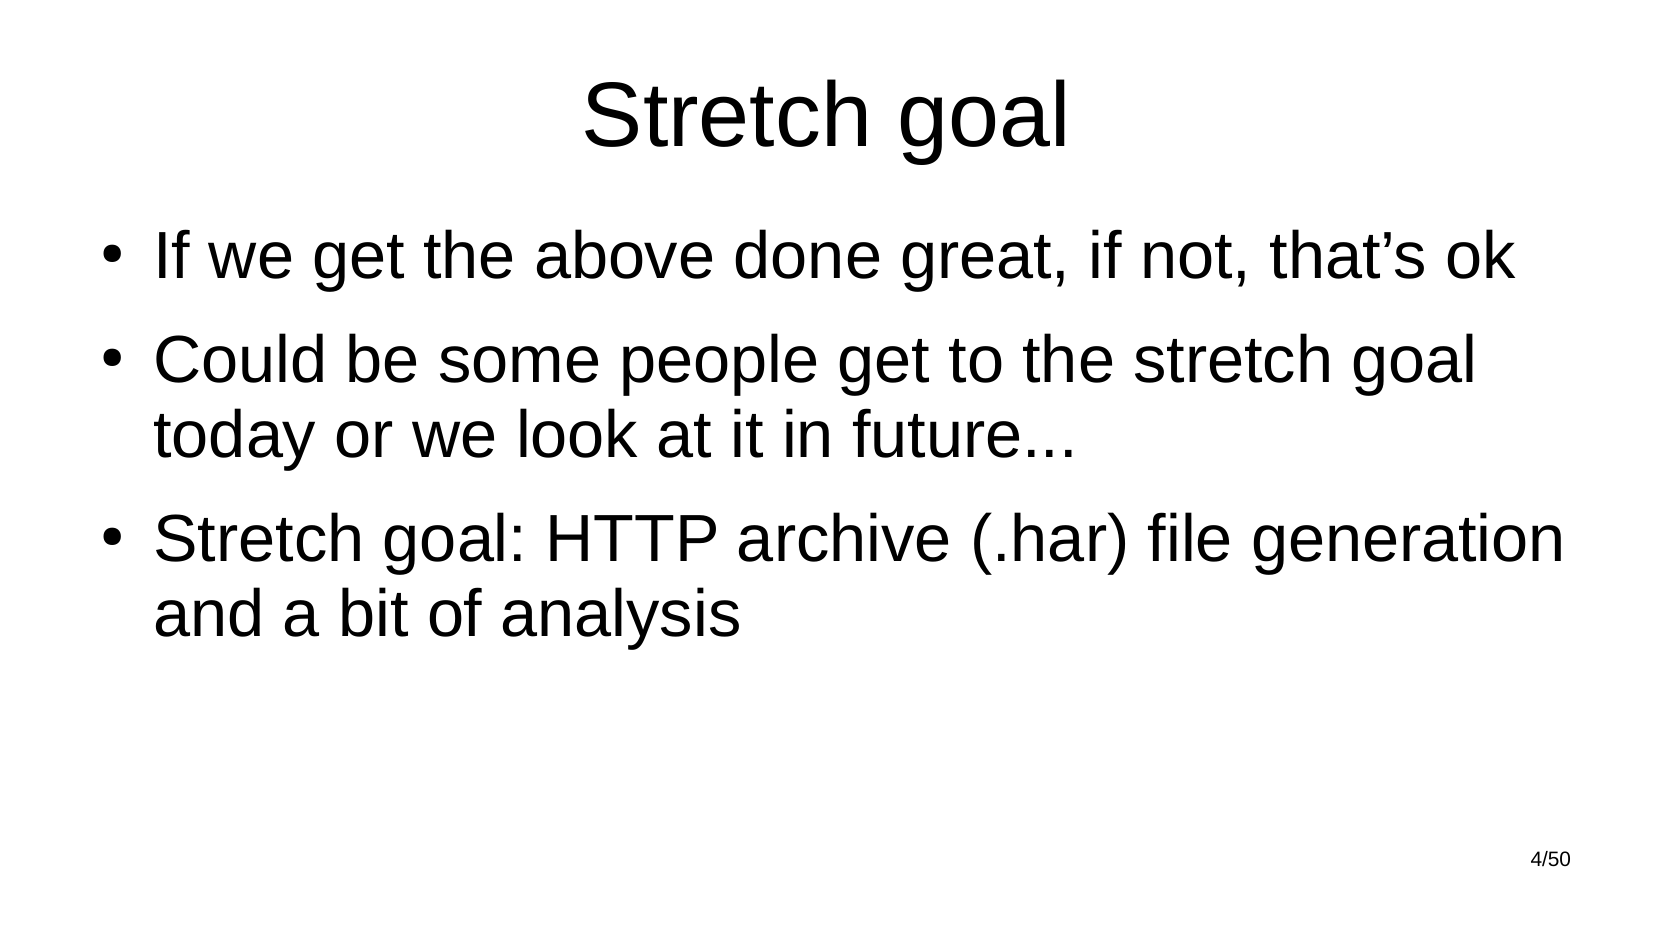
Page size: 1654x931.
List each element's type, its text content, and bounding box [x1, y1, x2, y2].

title Stretch goal [82, 37, 1571, 193]
list If we get the above done great, if not, that’s ok Could be some people get to the stretch goal today or we look at it in future... Stretch goal: HTTP archive (.har) file generation and a bit of analysis [82, 217, 1571, 758]
